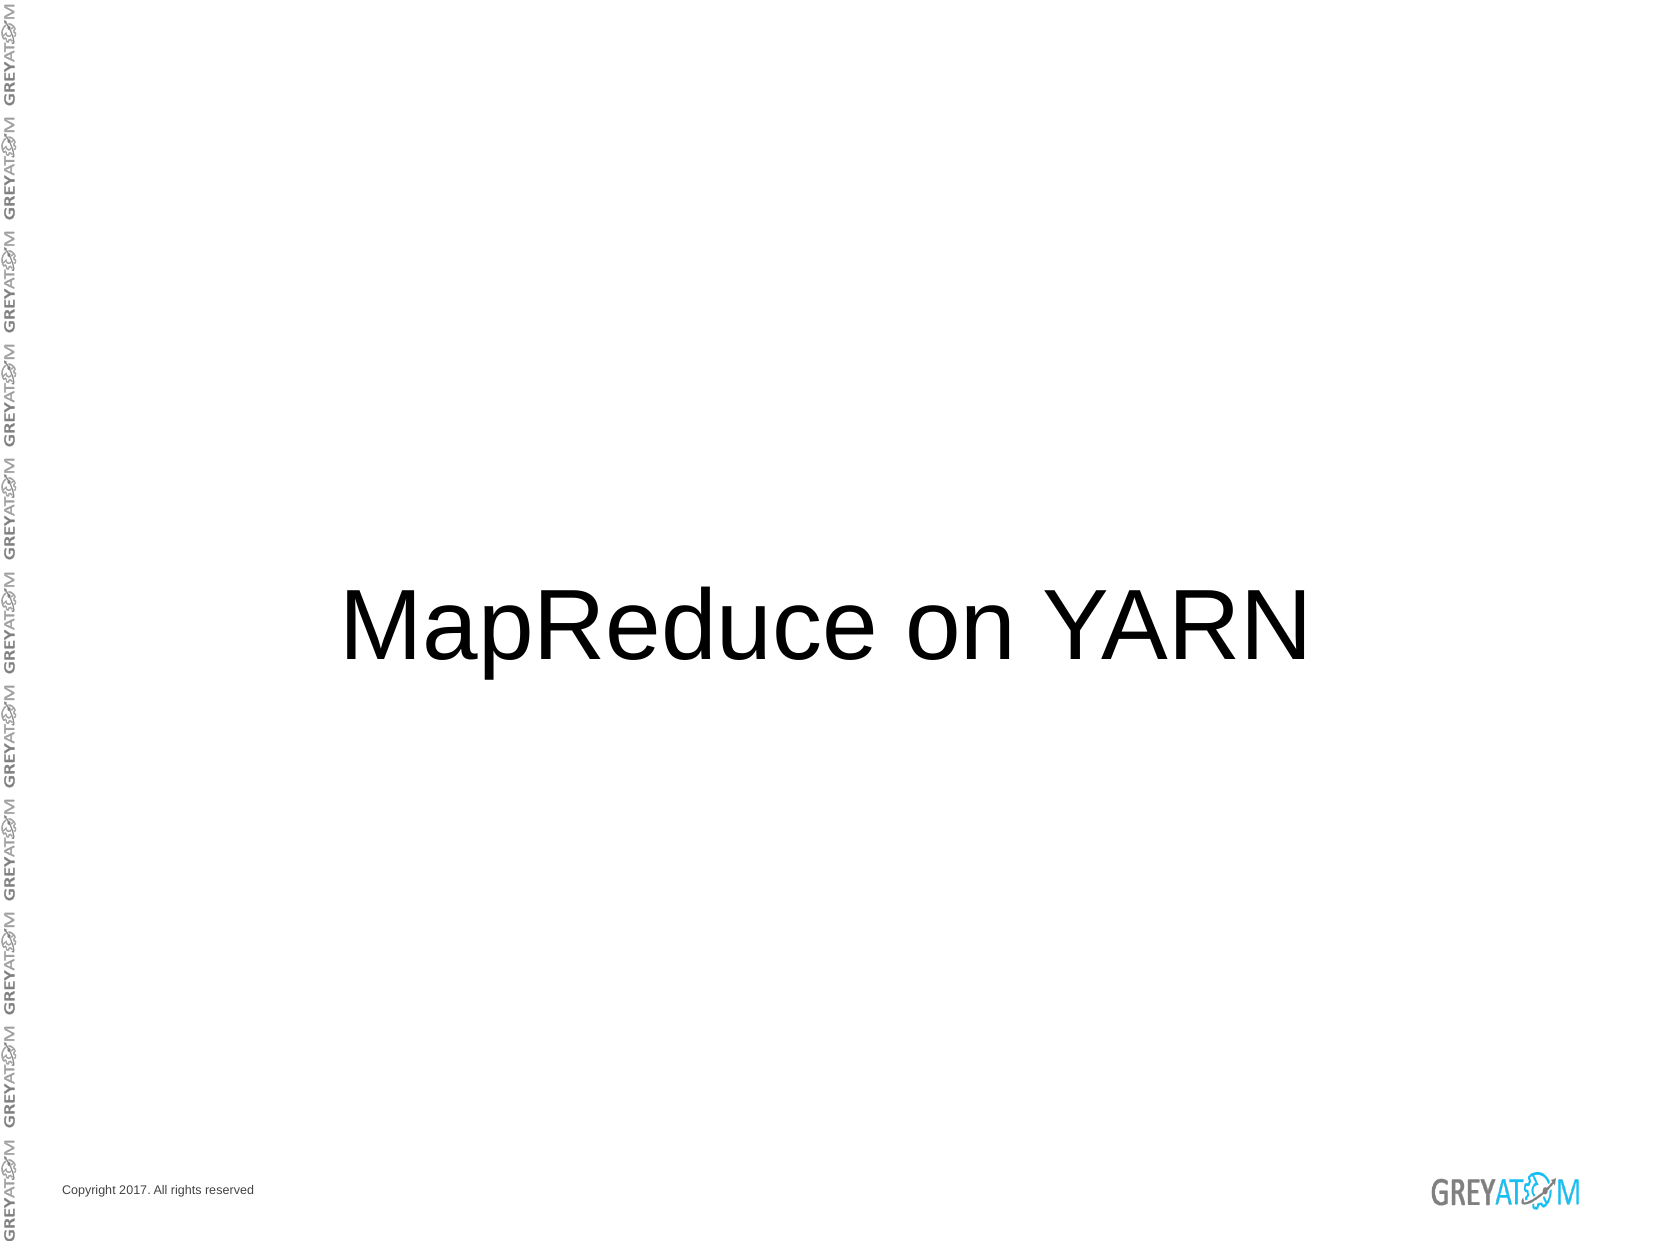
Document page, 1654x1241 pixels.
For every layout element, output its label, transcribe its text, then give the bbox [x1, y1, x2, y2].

picture [1, 1140, 17, 1241]
picture [1, 799, 17, 901]
picture [1, 912, 17, 1015]
picture [1, 685, 17, 788]
picture [1430, 1168, 1581, 1212]
picture [1, 117, 17, 220]
picture [1, 344, 17, 447]
picture [1, 1026, 17, 1128]
picture [1, 4, 17, 106]
text_box MapReduce on YARN [56, 518, 1597, 722]
picture [1, 458, 17, 560]
picture [1, 231, 17, 333]
picture [1, 572, 17, 674]
